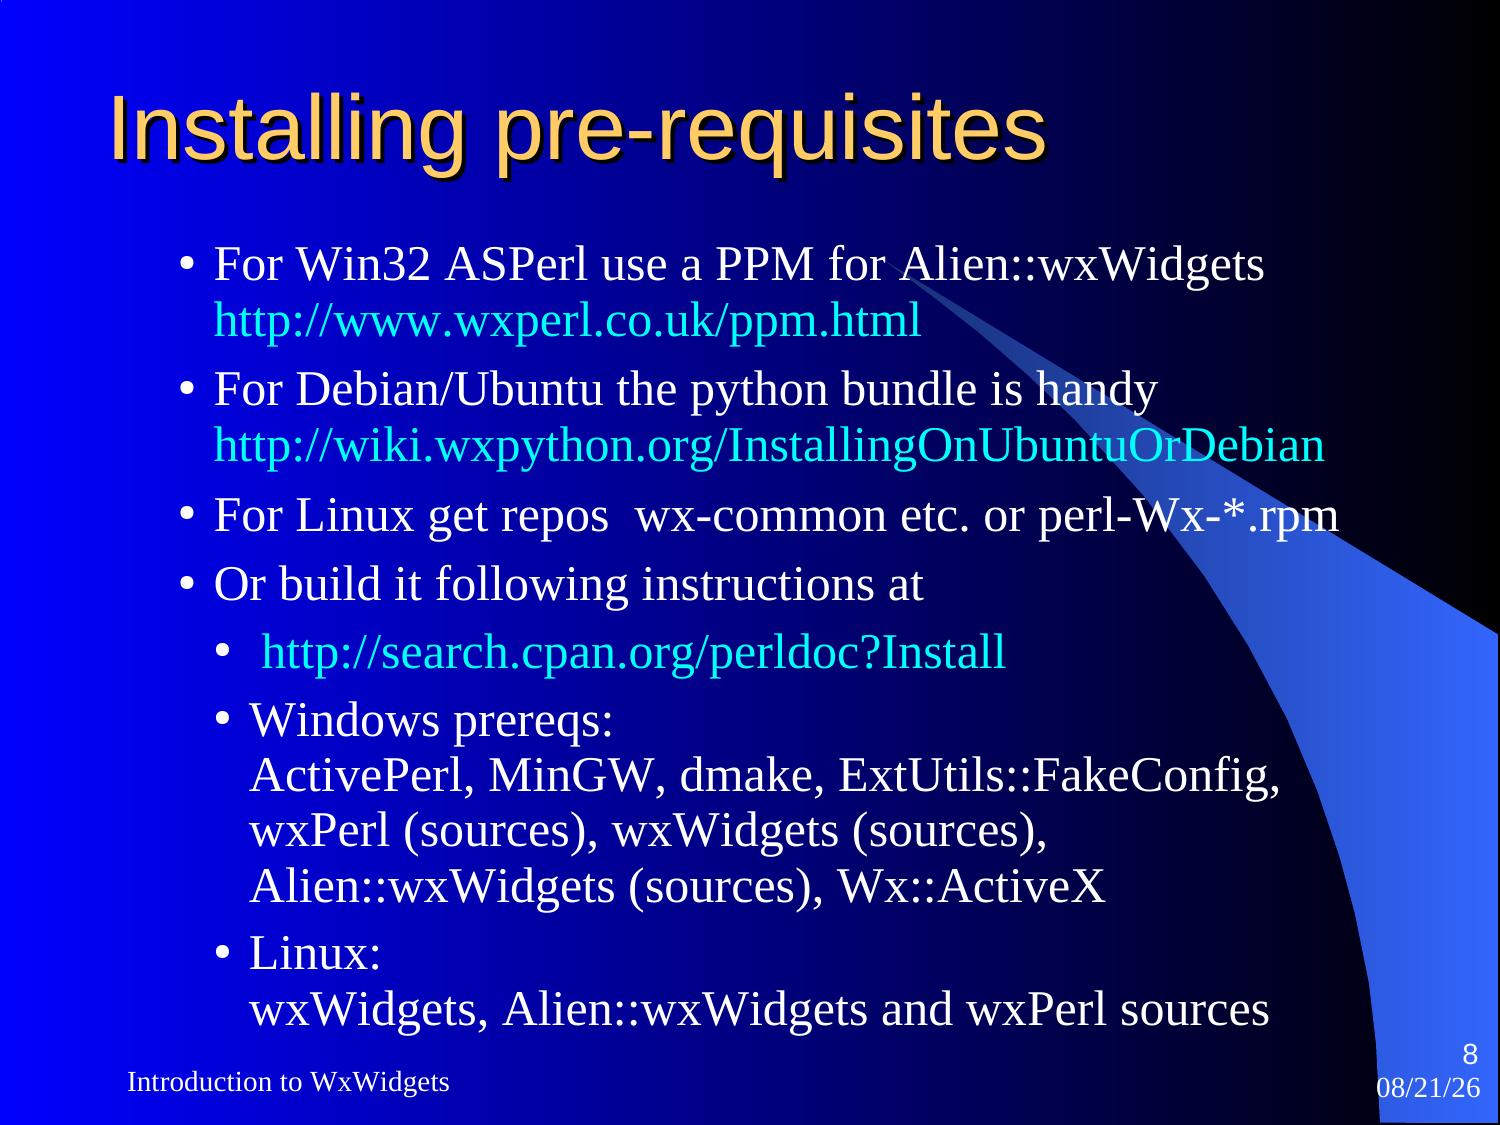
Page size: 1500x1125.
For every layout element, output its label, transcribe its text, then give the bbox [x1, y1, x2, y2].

title Installing pre-requisites [91, 48, 1418, 207]
list For Win32 ASPerl use a PPM for Alien::wxWidgets http://www.wxperl.co.uk/ppm.html For Debian/Ubuntu the python bundle is handy http://wiki.wxpython.org/InstallingOnUbuntuOrDebian For Linux get repos wx-common etc. or perl-Wx-*.rpm Or build it following instructions at http://search.cpan.org/perldoc?Install Windows prereqs: ActivePerl, MinGW, dmake, ExtUtils::FakeConfig, wxPerl (sources), wxWidgets (sources), Alien::wxWidgets (sources), Wx::ActiveX Linux: wxWidgets, Alien::wxWidgets and wxPerl sources [112, 177, 1388, 1125]
